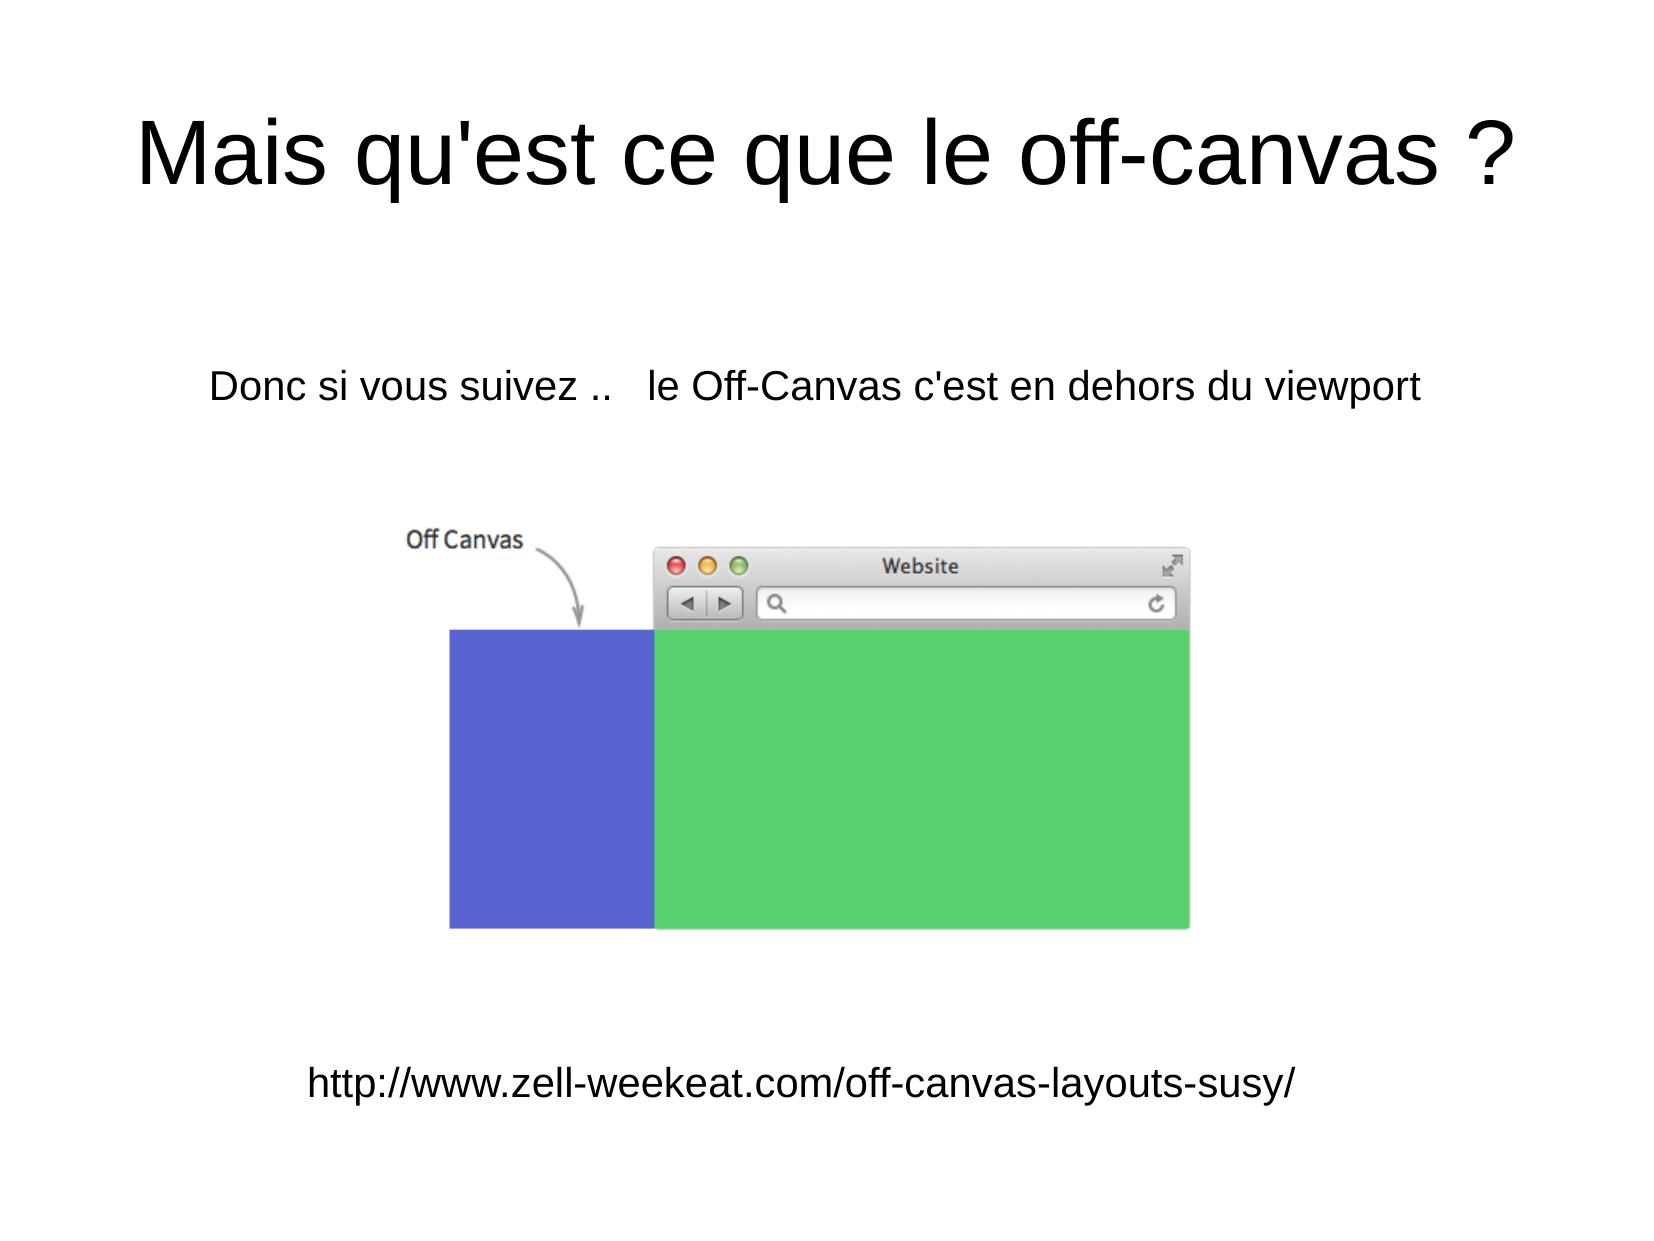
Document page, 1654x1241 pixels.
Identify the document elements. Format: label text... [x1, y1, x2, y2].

picture [356, 472, 1252, 990]
text_box http://www.zell-weekeat.com/off-canvas-layouts-susy/ [307, 1060, 1326, 1123]
text_box Donc si vous suivez .. le Off-Canvas c'est en dehors du viewport [194, 355, 1437, 418]
title Mais qu'est ce que le off-canvas ? [82, 49, 1571, 257]
